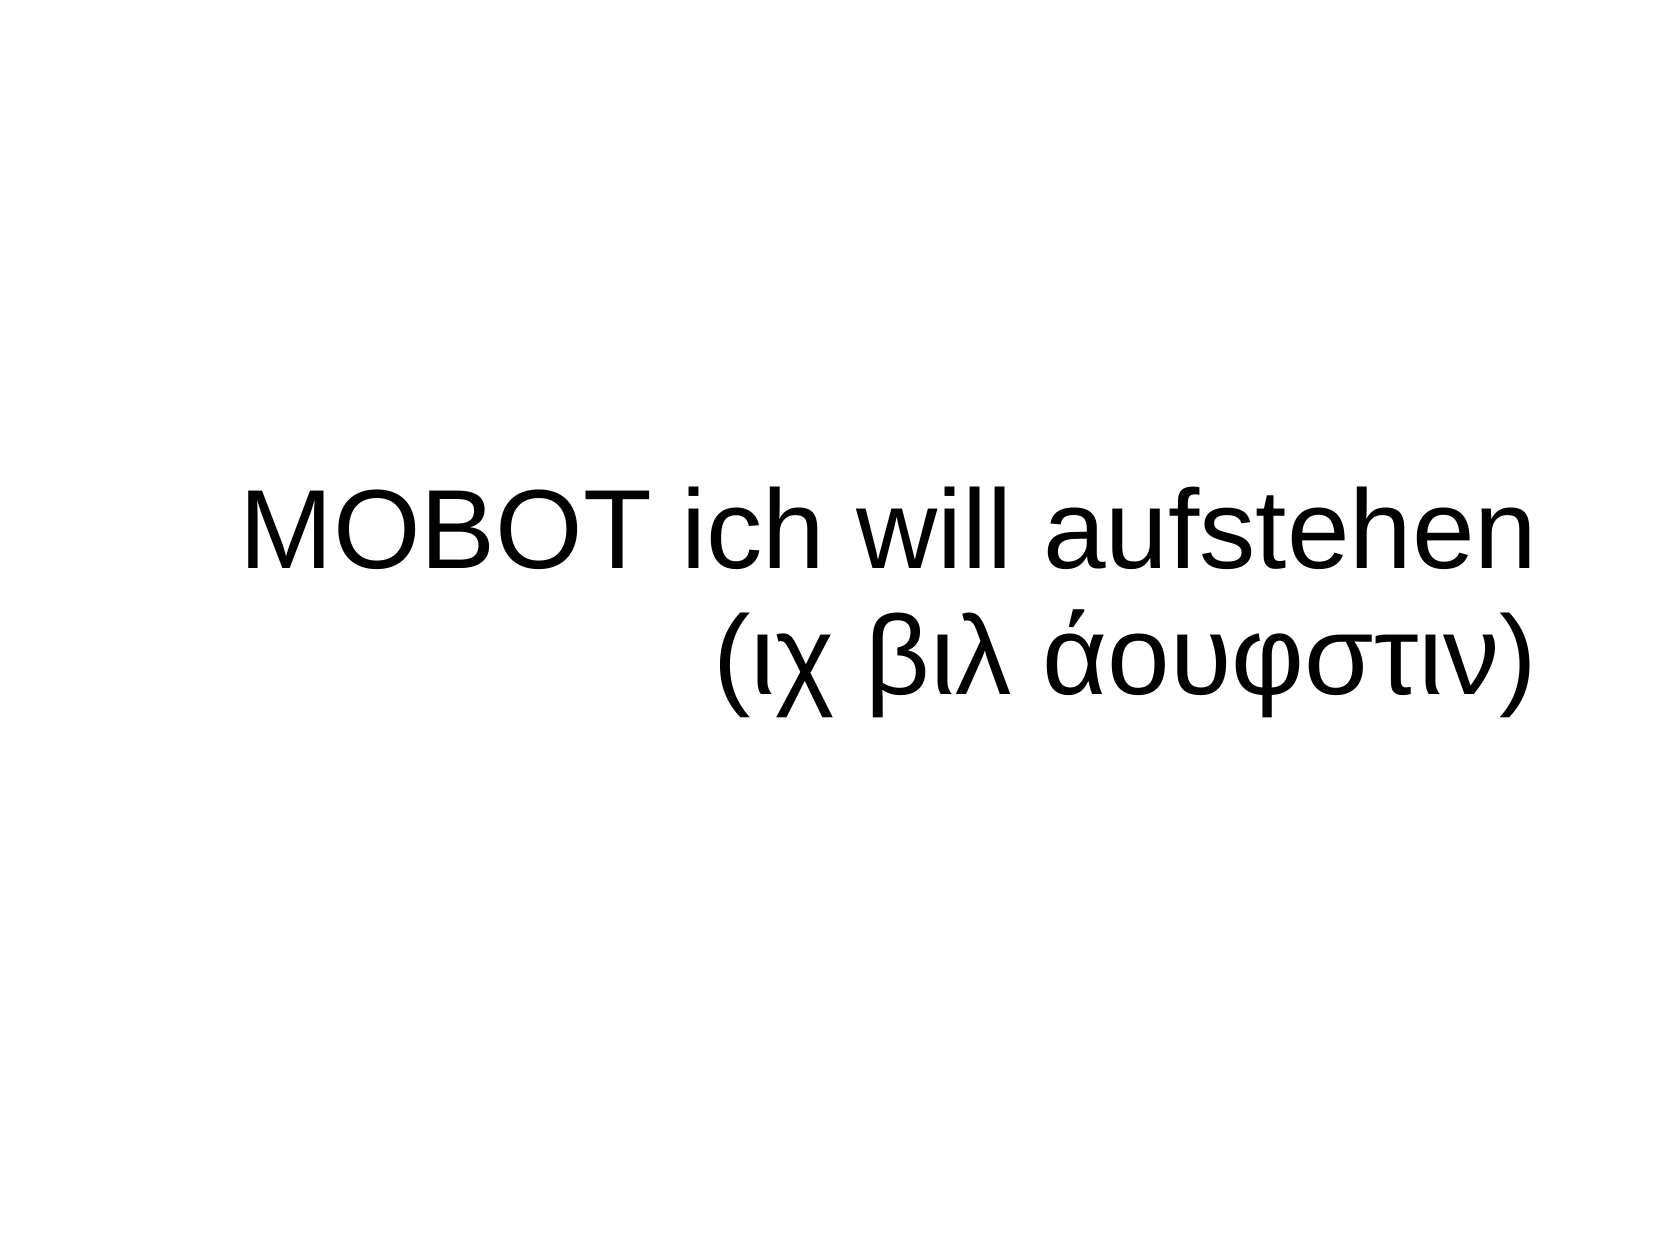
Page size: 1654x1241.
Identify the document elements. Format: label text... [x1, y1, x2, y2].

subtitle MOBOT ich will aufstehen (ιχ βιλ άουφστιν) [82, 75, 1538, 1111]
